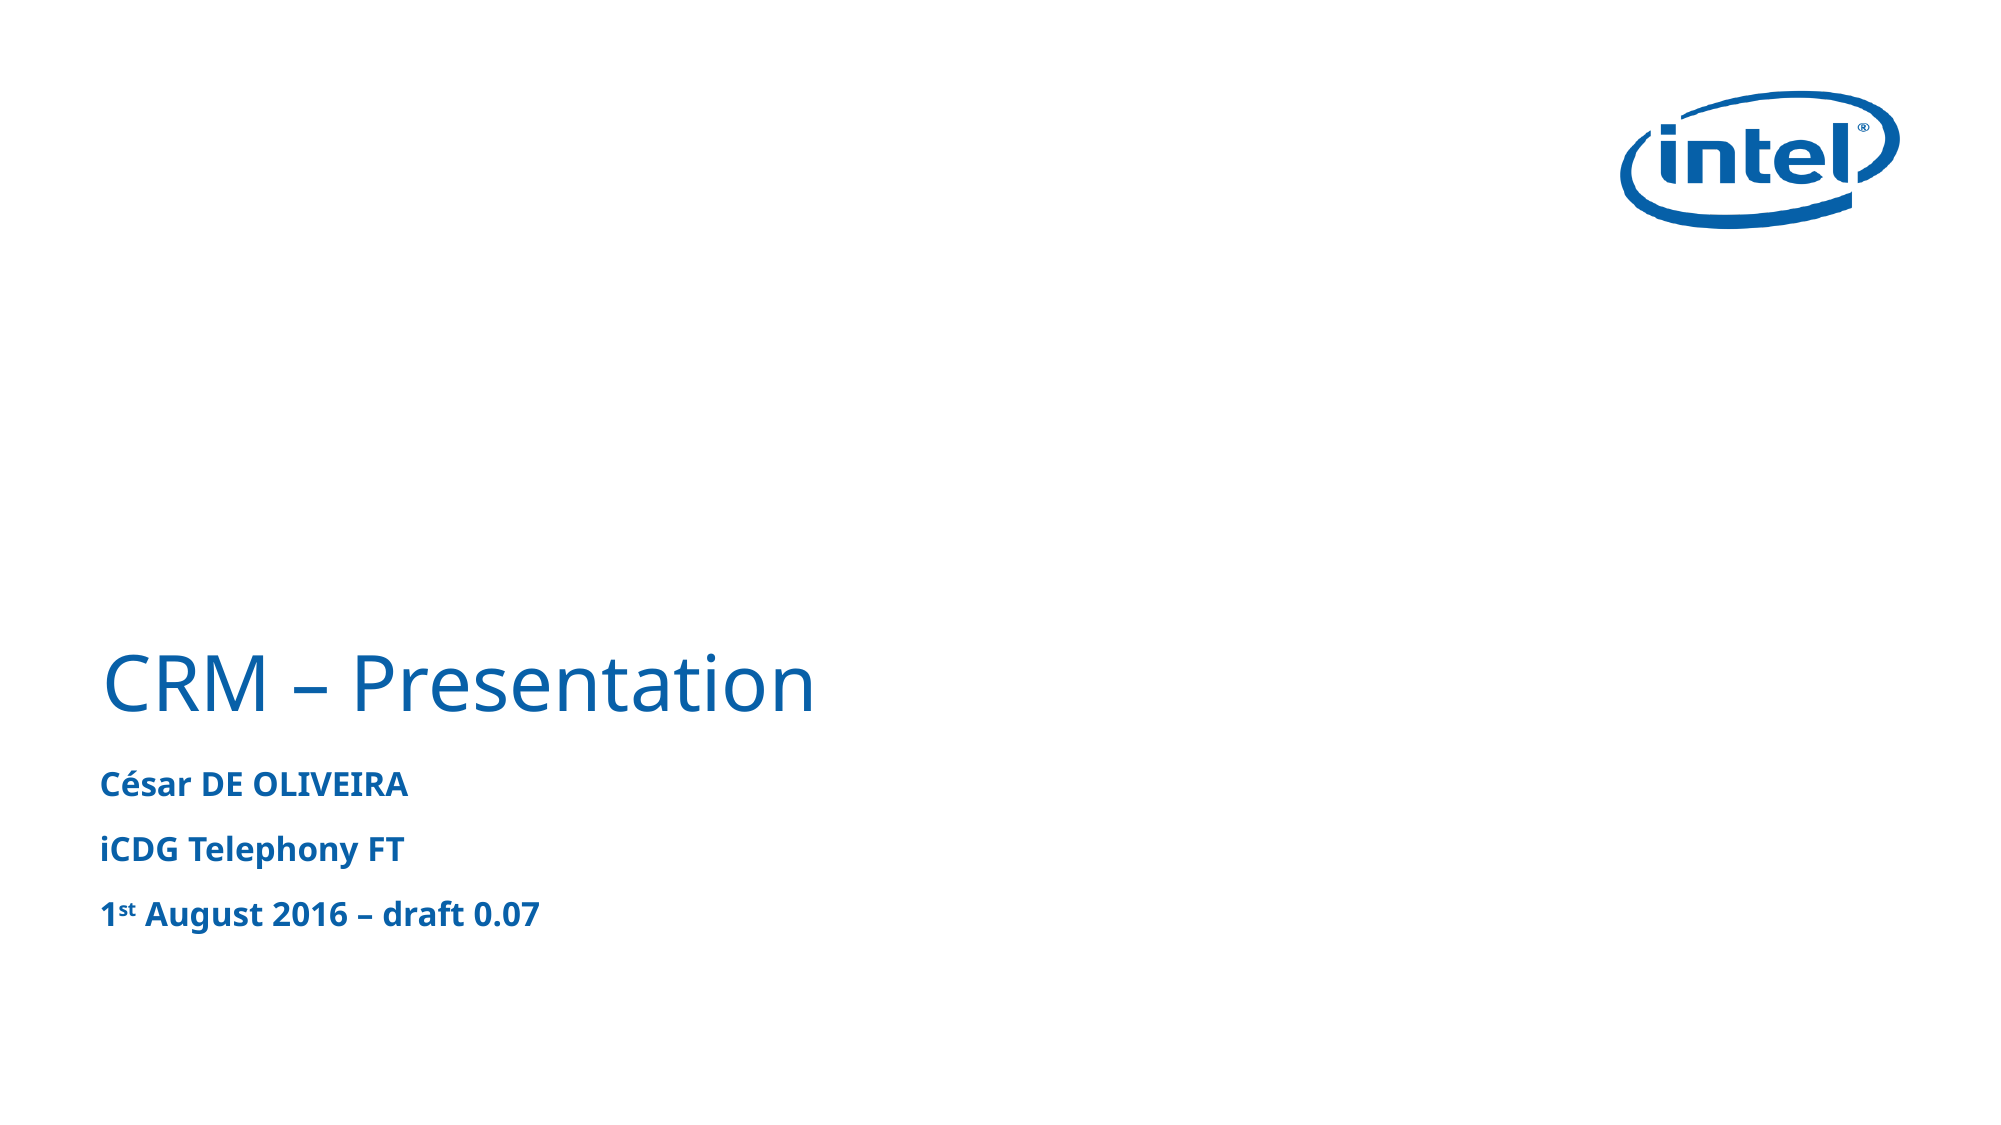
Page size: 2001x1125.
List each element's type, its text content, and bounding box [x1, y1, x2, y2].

picture [1617, 88, 1902, 230]
text_box César DE OLIVEIRA iCDG Telephony FT 1st August 2016 – draft 0.07 [99, 763, 1485, 966]
text_box CRM – Presentation [102, 485, 1900, 727]
